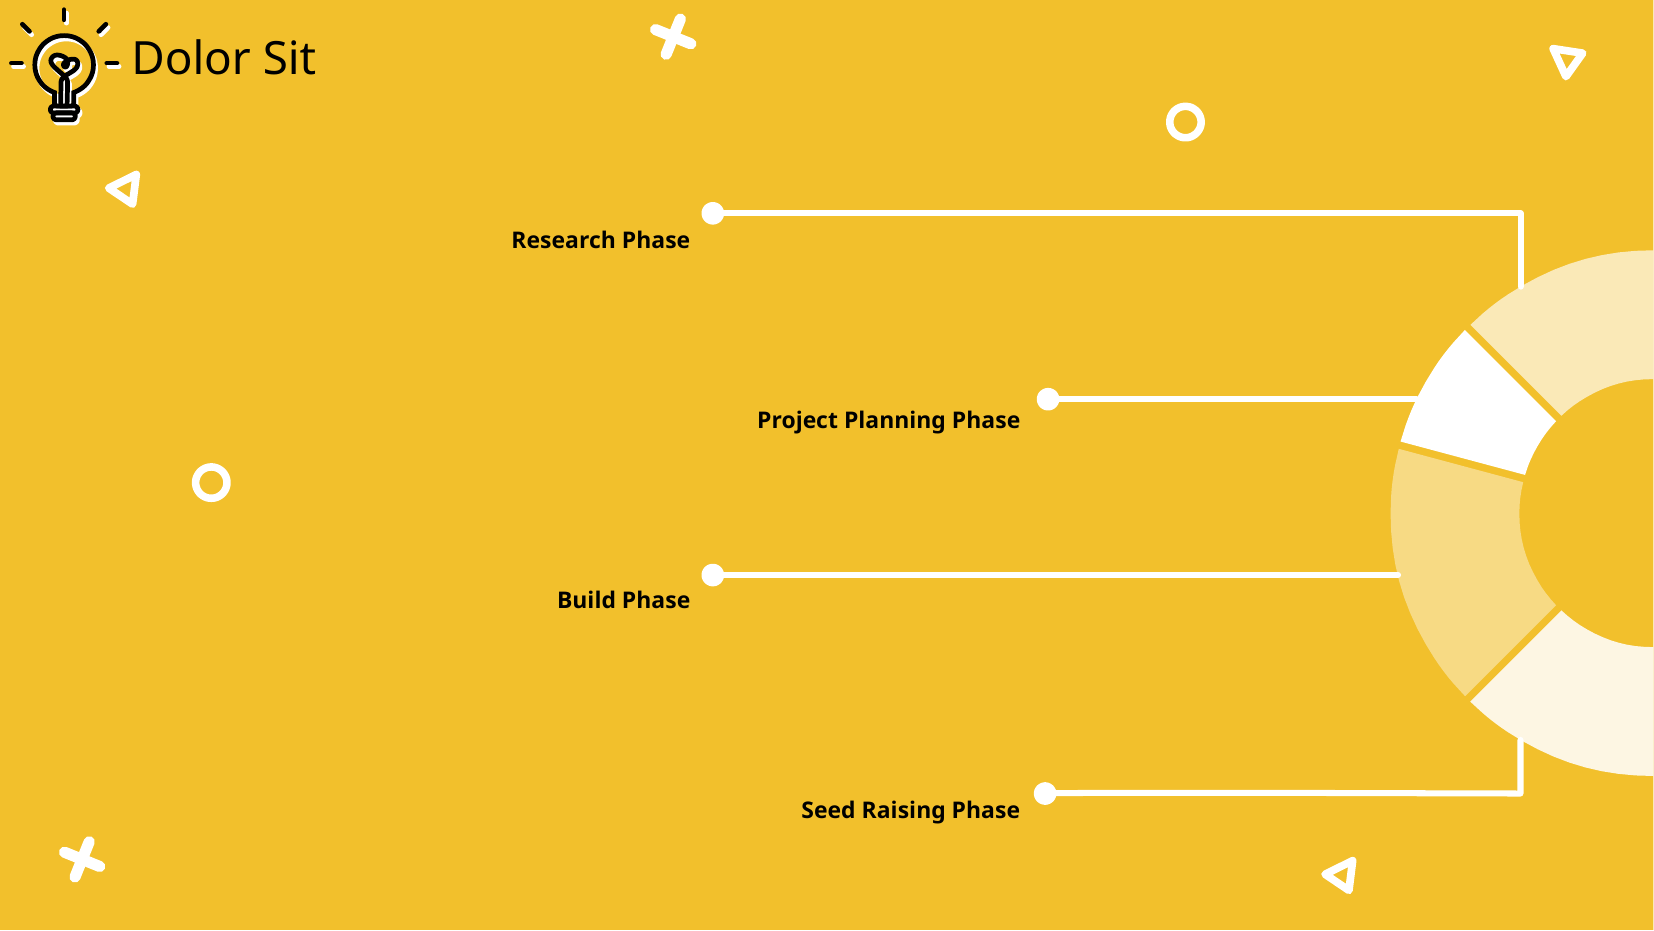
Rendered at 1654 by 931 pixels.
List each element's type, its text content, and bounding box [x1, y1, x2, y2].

title Dolor Sit [131, 16, 577, 97]
text_box [701, 202, 725, 225]
text_box Seed Raising Phase [465, 747, 1021, 873]
text_box [1390, 448, 1557, 697]
text_box [1400, 329, 1557, 475]
text_box [1470, 250, 1654, 416]
text_box [701, 563, 725, 587]
text_box [1036, 387, 1060, 411]
text_box [1470, 610, 1654, 776]
text_box Project Planning Phase [465, 357, 1021, 483]
text_box Build Phase [135, 537, 691, 663]
text_box Research Phase [177, 177, 691, 303]
text_box [1033, 782, 1057, 805]
